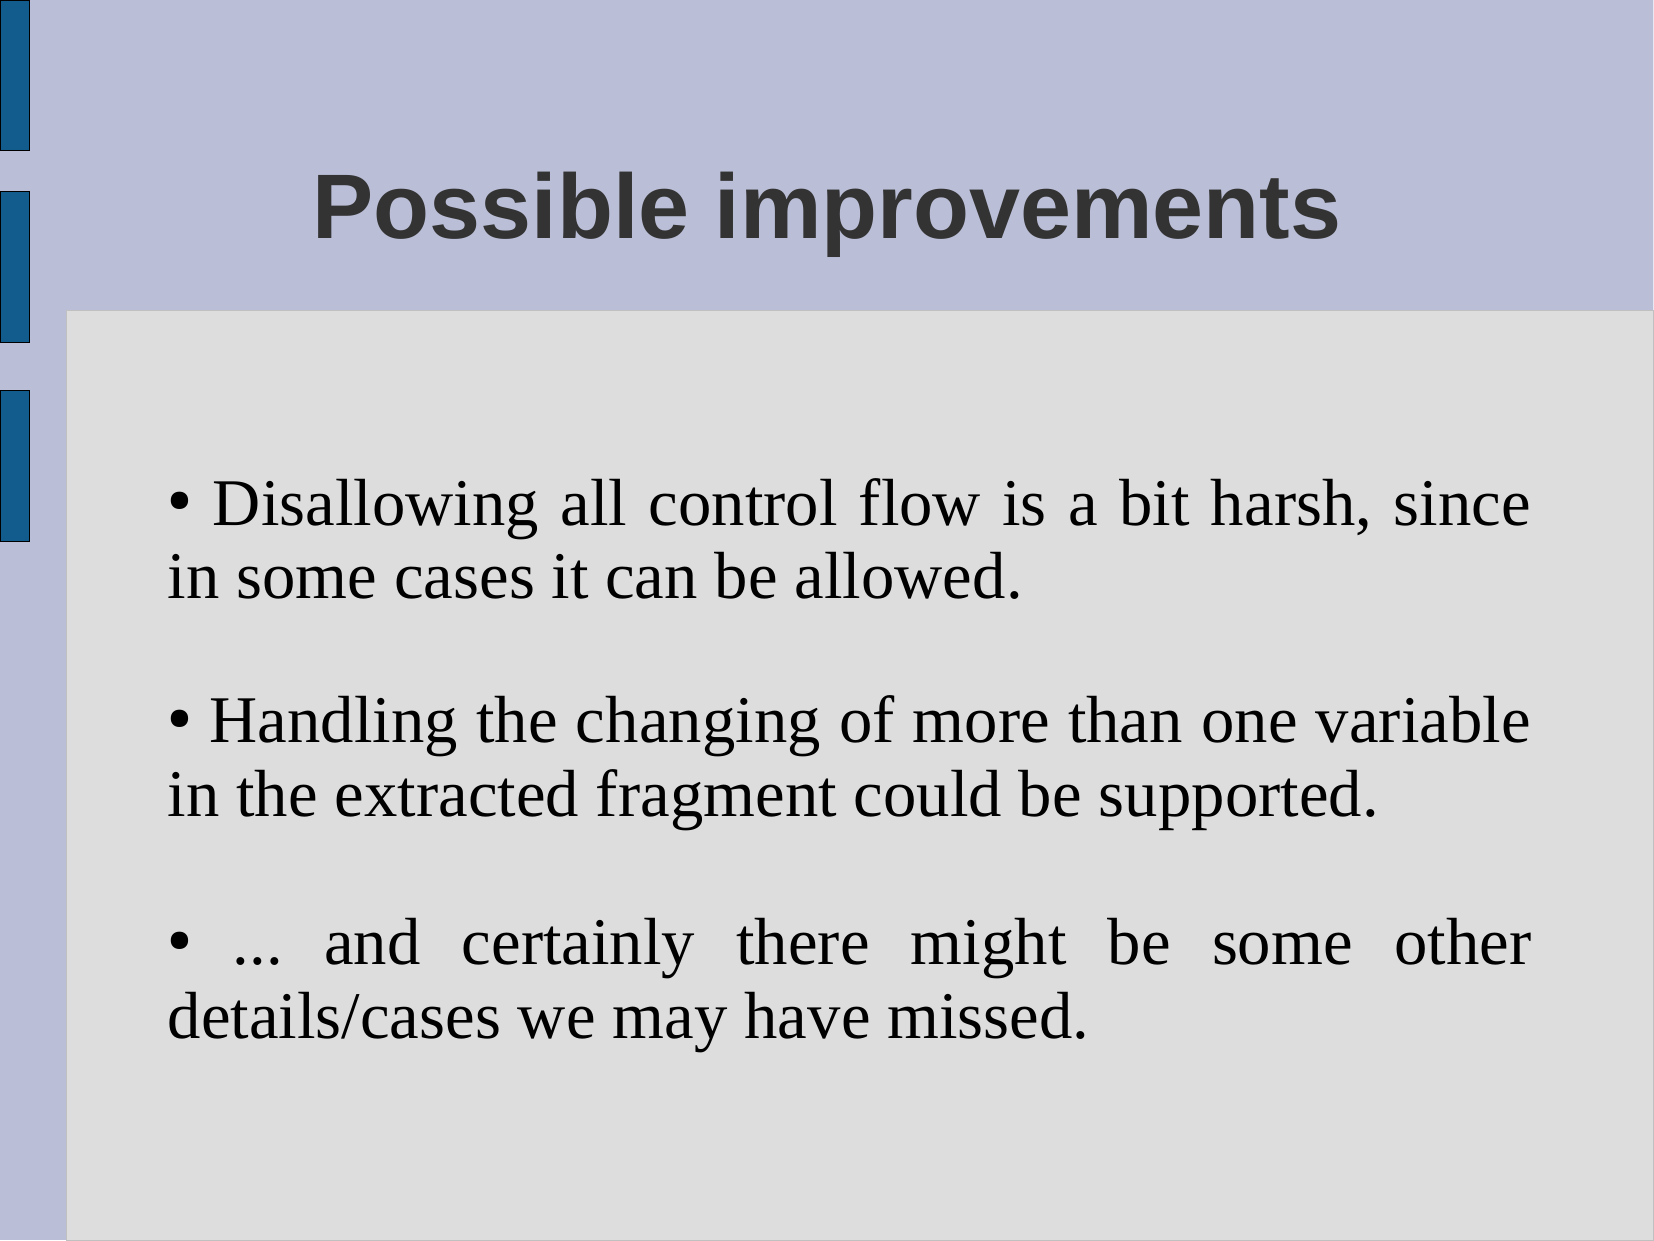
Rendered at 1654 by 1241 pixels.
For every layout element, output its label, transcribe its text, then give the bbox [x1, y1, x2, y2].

subtitle Disallowing all control flow is a bit harsh, since in some cases it can be allowed. Handling the changing of more than one variable in the extracted fragment could be supported. ... and certainly there might be some other details/cases we may have missed. [121, 331, 1534, 1188]
title Possible improvements [121, 102, 1534, 311]
